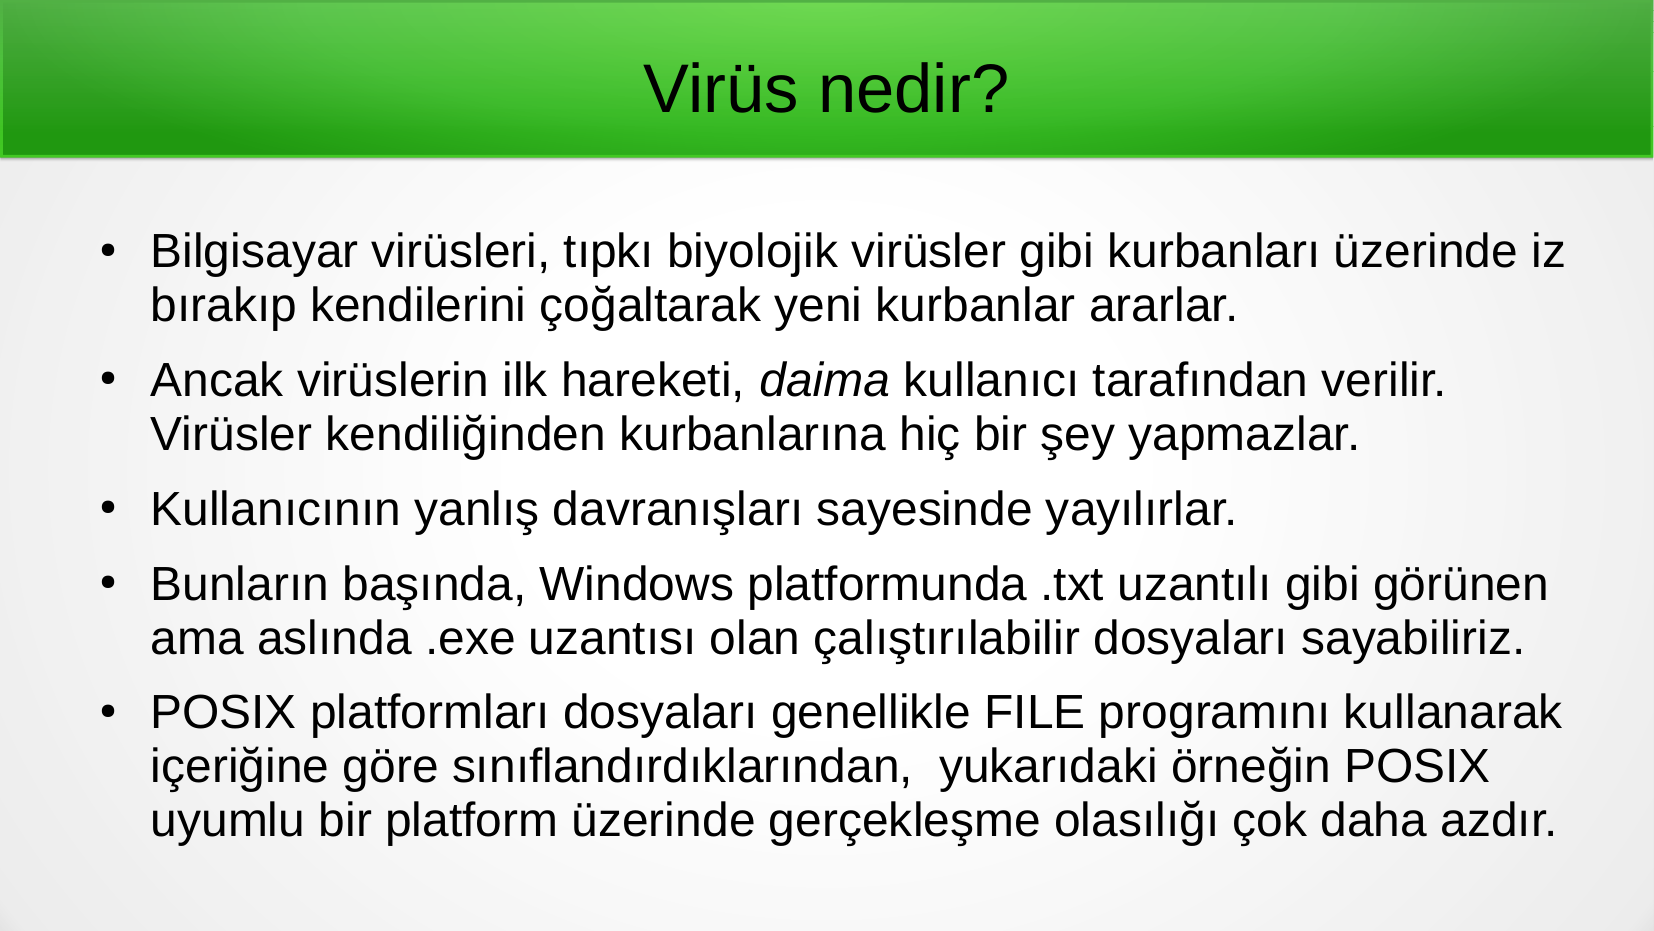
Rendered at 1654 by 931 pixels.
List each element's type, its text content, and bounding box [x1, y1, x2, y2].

list Bilgisayar virüsleri, tıpkı biyolojik virüsler gibi kurbanları üzerinde iz bırakıp kendilerini çoğaltarak yeni kurbanlar ararlar. Ancak virüslerin ilk hareketi, daima kullanıcı tarafından verilir. Virüsler kendiliğinden kurbanlarına hiç bir şey yapmazlar. Kullanıcının yanlış davranışları sayesinde yayılırlar. Bunların başında, Windows platformunda .txt uzantılı gibi görünen ama aslında .exe uzantısı olan çalıştırılabilir dosyaları sayabiliriz. POSIX platformları dosyaları genellikle FILE programını kullanarak içeriğine göre sınıflandırdıklarından, yukarıdaki örneğin POSIX uyumlu bir platform üzerinde gerçekleşme olasılığı çok daha azdır. [82, 224, 1571, 875]
title Virüs nedir? [82, 35, 1571, 142]
